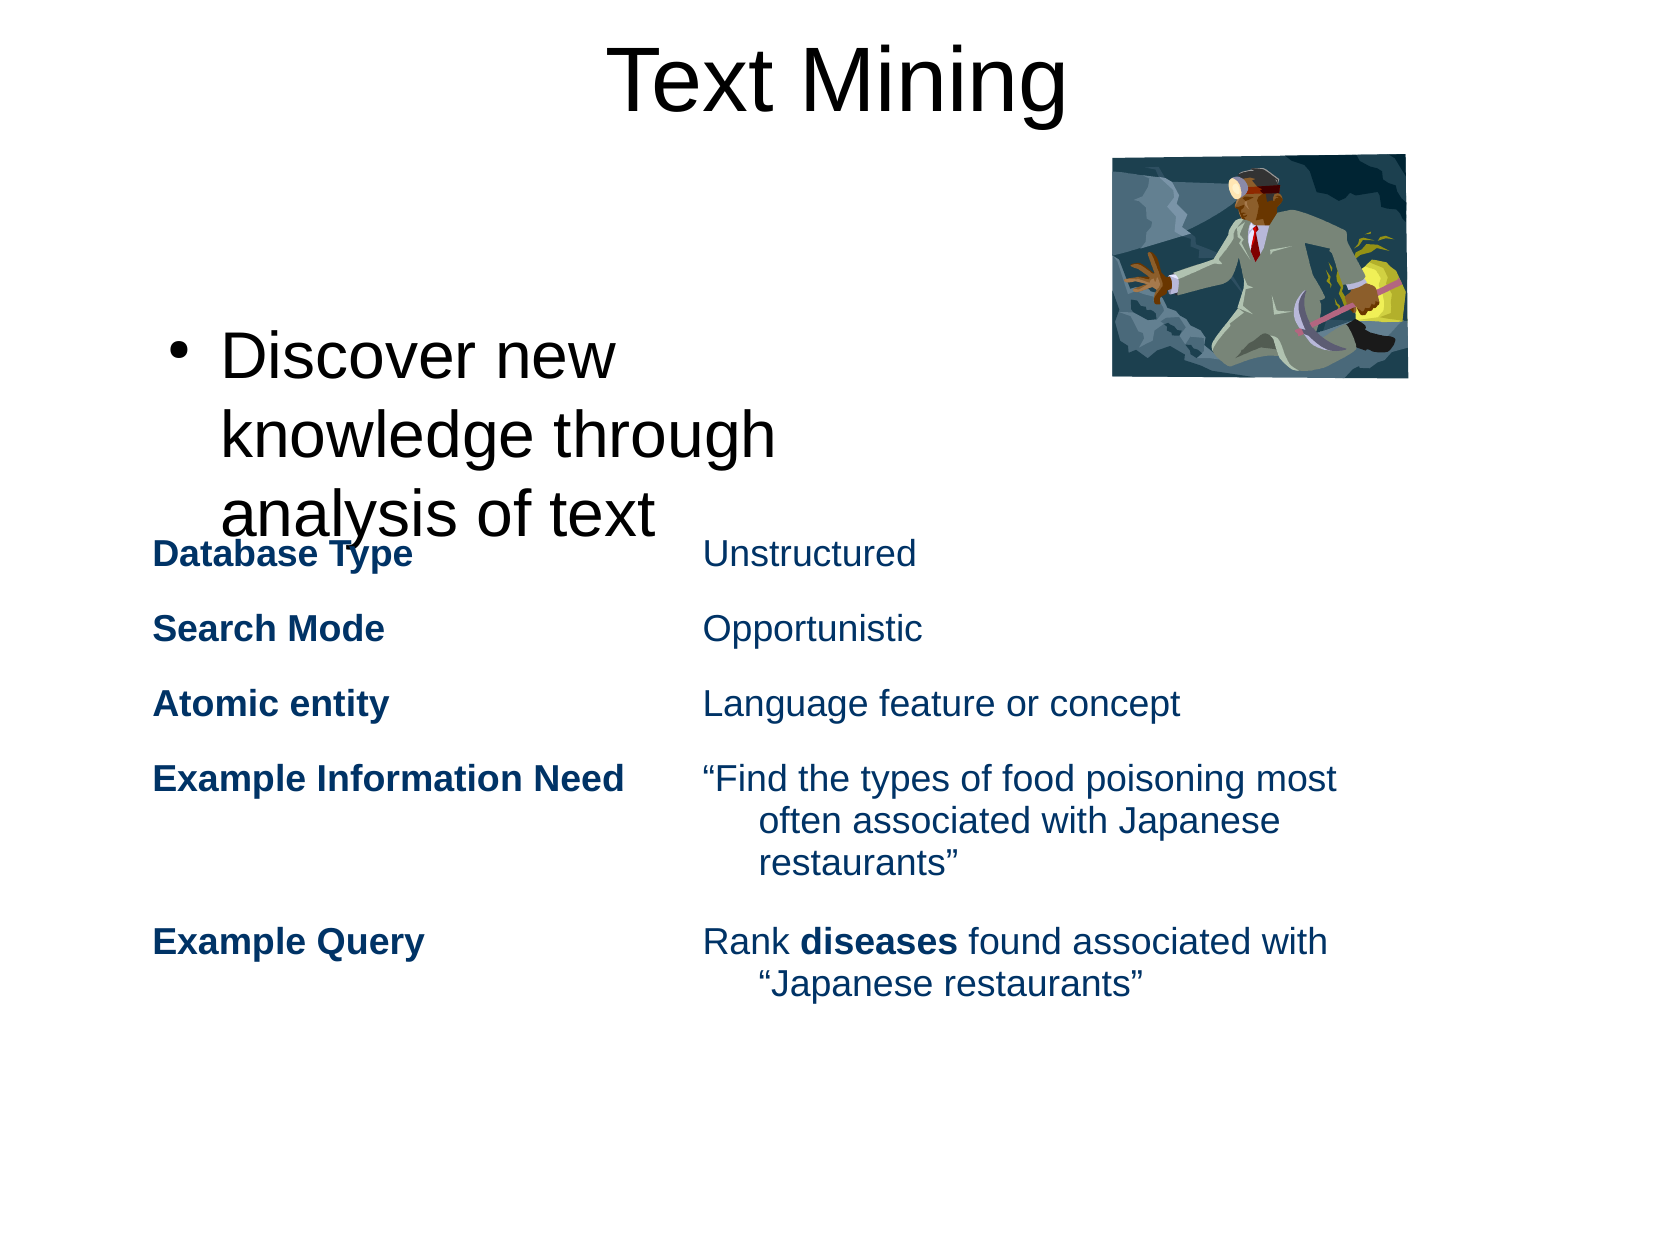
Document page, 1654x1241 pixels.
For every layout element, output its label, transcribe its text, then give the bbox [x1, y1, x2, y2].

table_cell “Find the types of food poisoning most often associated with Japanese restaurants” [688, 750, 1412, 913]
table_cell Opportunistic [688, 600, 1412, 675]
table_cell Rank diseases found associated with “Japanese restaurants” [688, 913, 1412, 1027]
table_header Database Type [137, 525, 688, 600]
table_header Unstructured [688, 525, 1412, 600]
table_cell Example Query [137, 913, 688, 1027]
table_cell Atomic entity [137, 675, 688, 750]
chart [1112, 150, 1413, 383]
table_cell Language feature or concept [688, 675, 1412, 750]
title Text Mining [297, 12, 1346, 138]
table_cell Search Mode [137, 600, 688, 675]
list Discover new knowledge through analysis of text [150, 312, 901, 525]
table_cell Example Information Need [137, 750, 688, 913]
